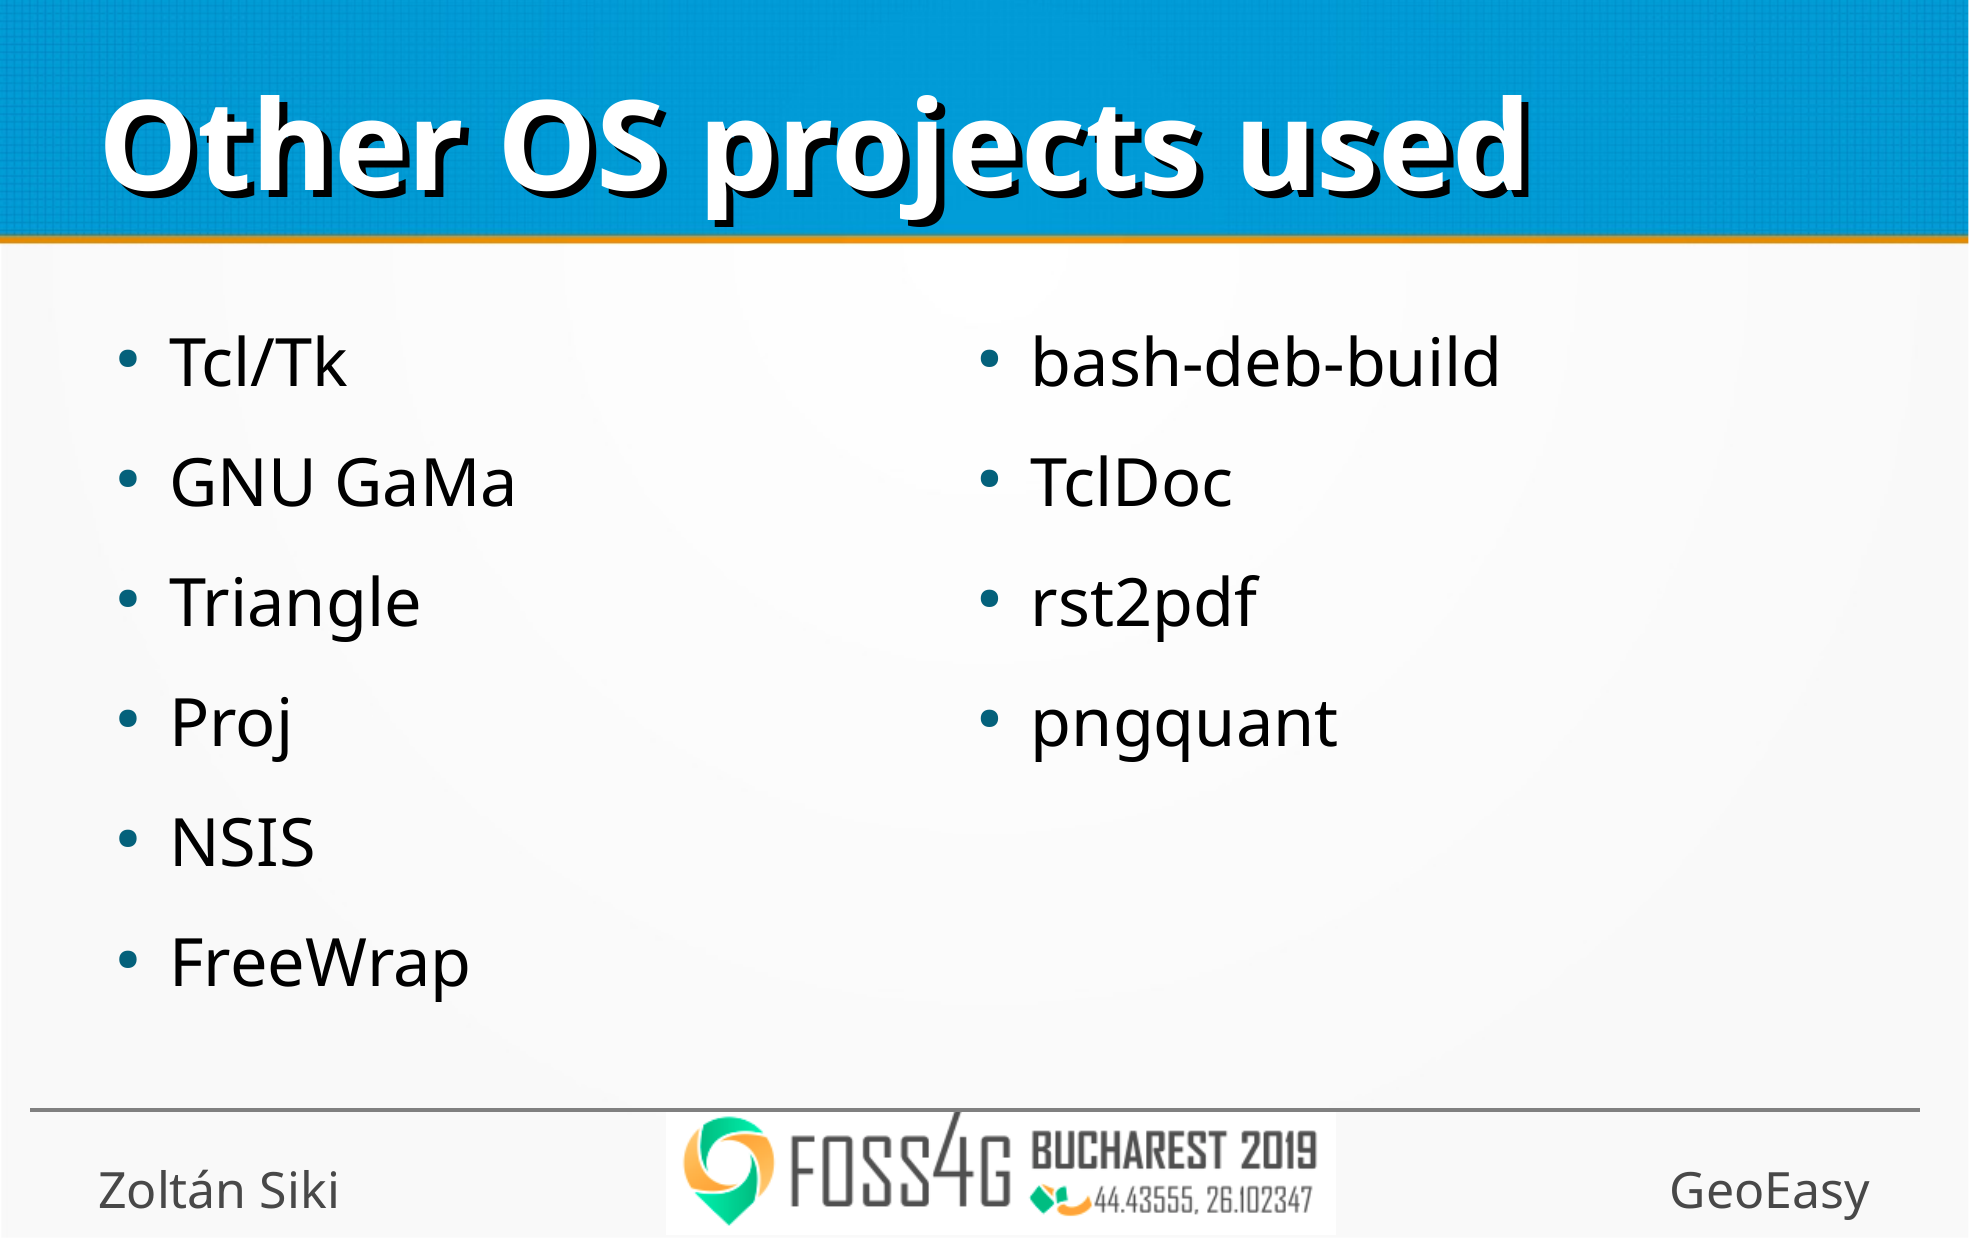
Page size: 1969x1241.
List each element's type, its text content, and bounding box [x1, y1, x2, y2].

list Tcl/Tk GNU GaMa Triangle Proj NSIS FreeWrap [98, 315, 886, 1081]
title Other OS projects used [98, 19, 1870, 227]
picture [0, 233, 1969, 1241]
list bash-deb-build TclDoc rst2pdf pngquant [960, 315, 1891, 1081]
